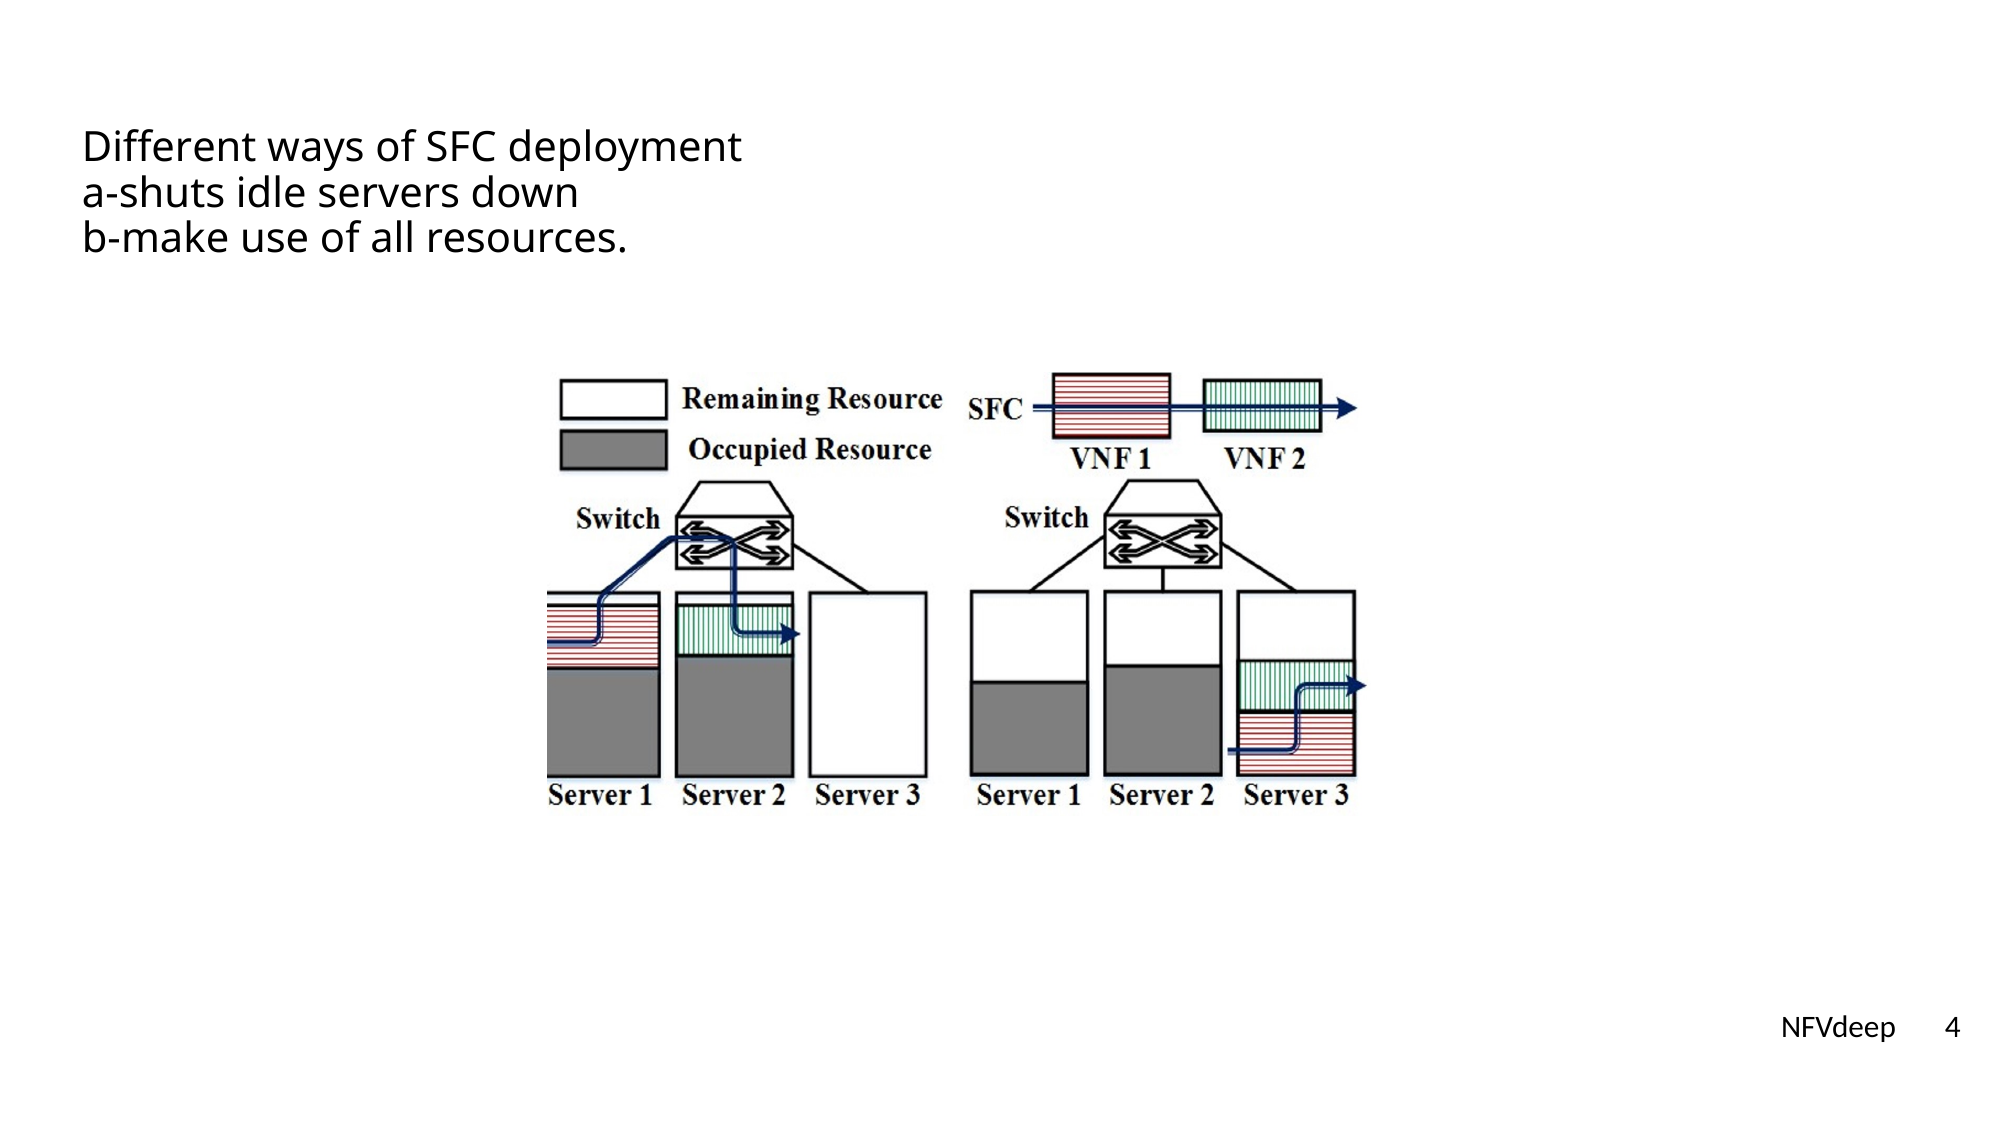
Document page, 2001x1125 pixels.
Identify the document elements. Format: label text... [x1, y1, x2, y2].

list NFVdeep 4 [275, 1009, 2000, 1070]
picture [547, 372, 1374, 816]
title Different ways of SFC deployment a-shuts idle servers down b-make use of all resources. [66, 0, 1792, 549]
